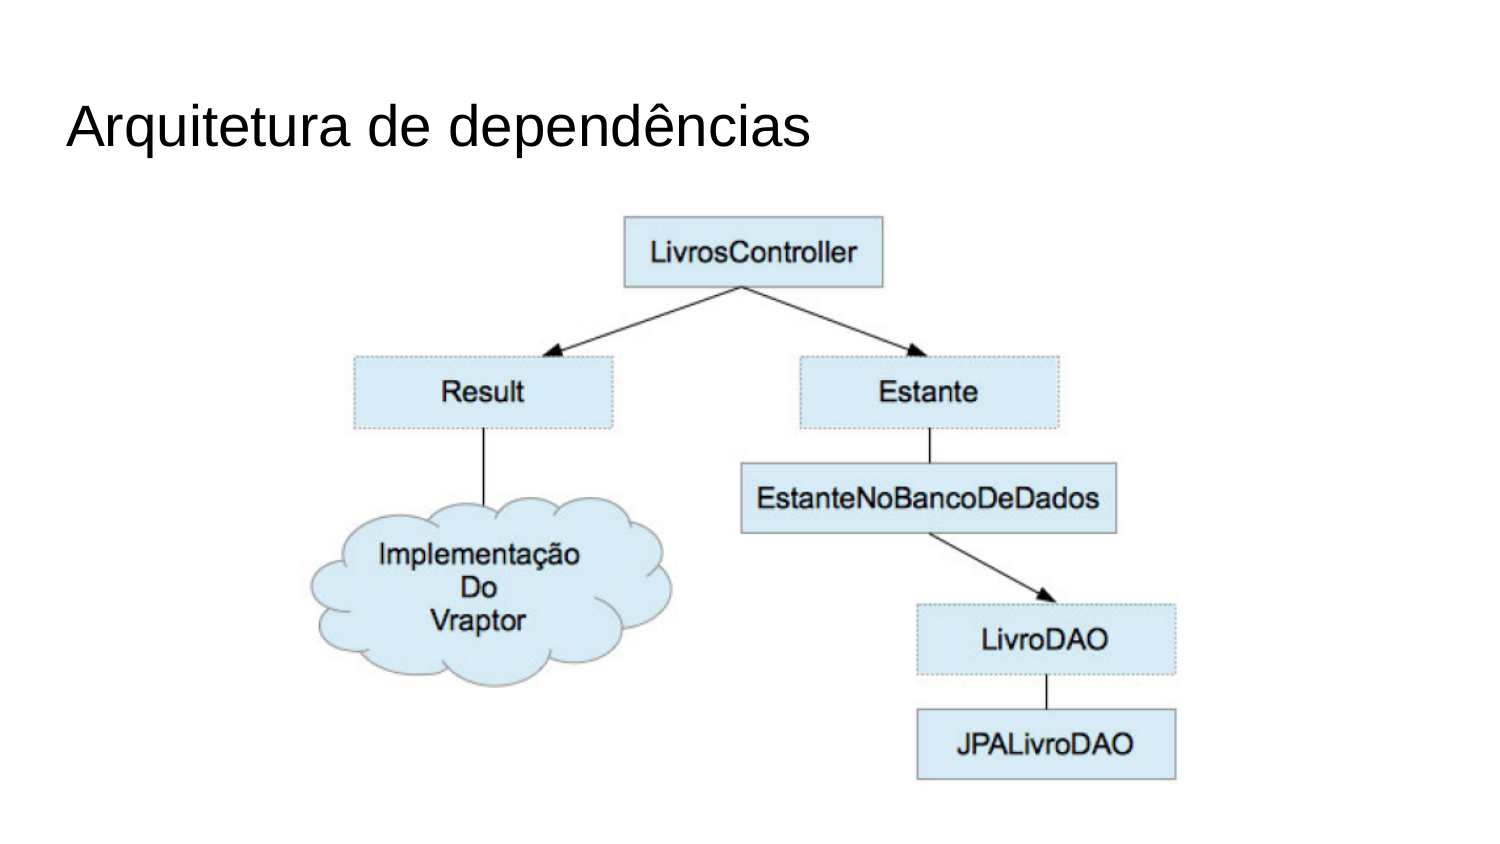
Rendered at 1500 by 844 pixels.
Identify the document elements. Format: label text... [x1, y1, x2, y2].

picture [277, 182, 1223, 810]
title Arquitetura de dependências [51, 72, 1449, 167]
